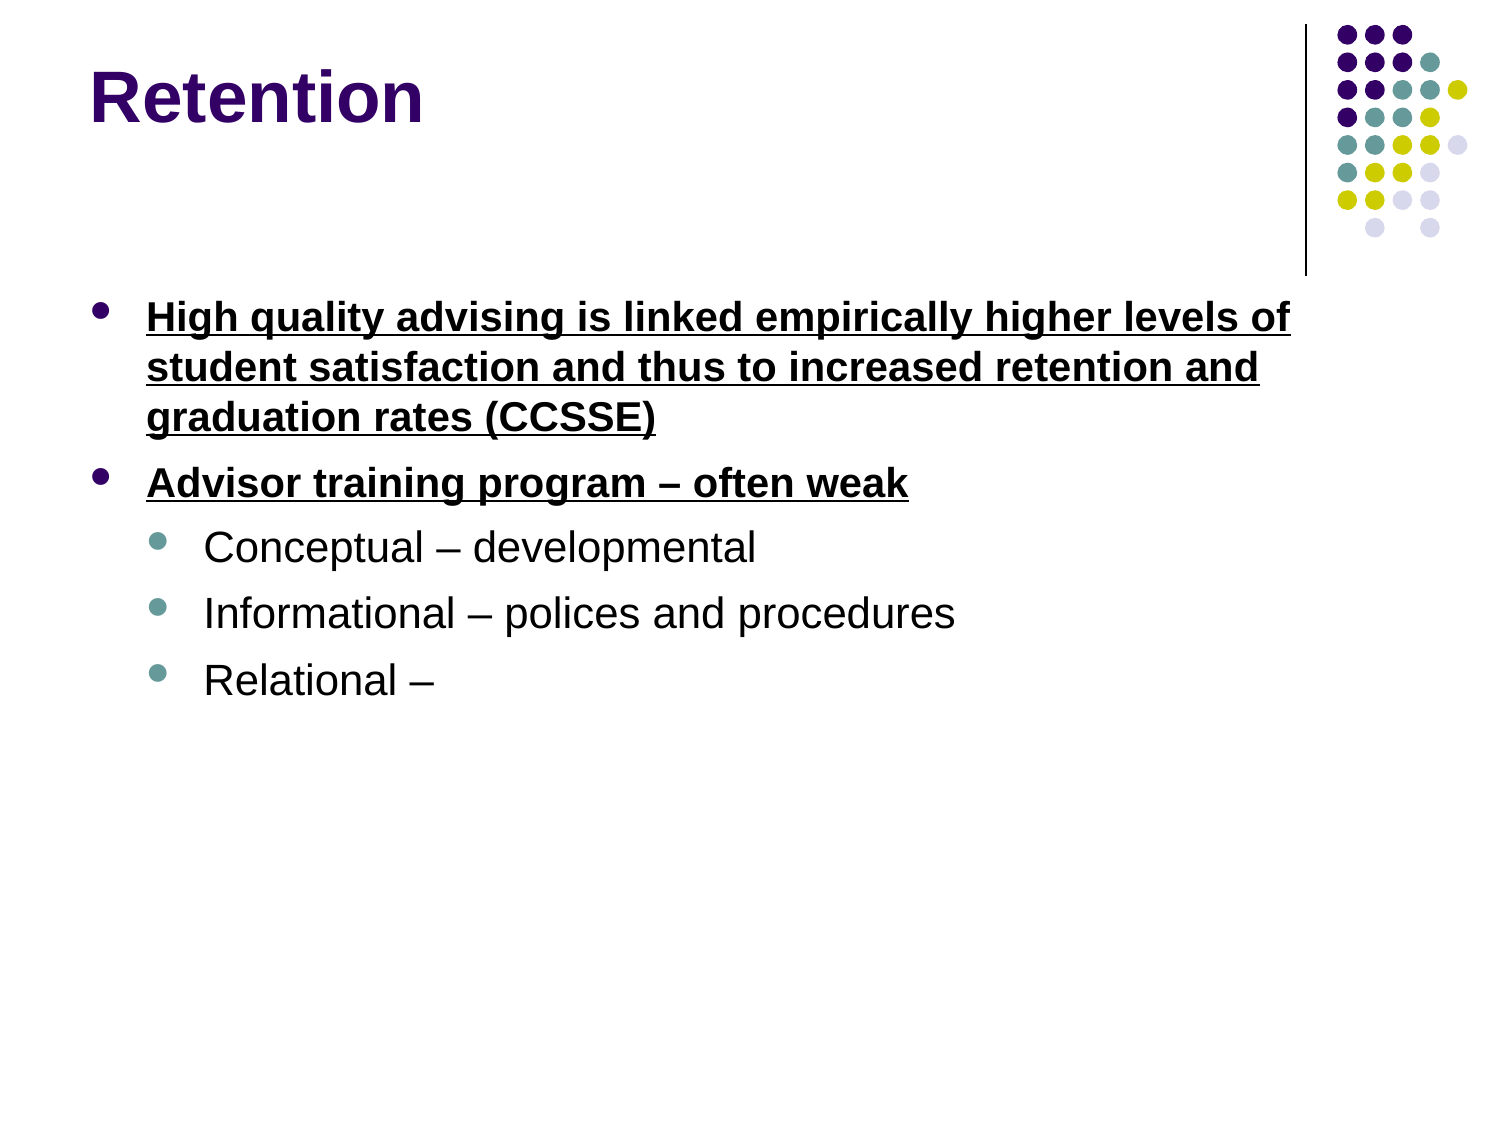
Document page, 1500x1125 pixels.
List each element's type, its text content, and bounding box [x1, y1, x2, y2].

title Retention [74, 20, 1313, 233]
list High quality advising is linked empirically higher levels of student satisfaction and thus to increased retention and graduation rates (CCSSE) Advisor training program – often weak Conceptual – developmental Informational – polices and procedures Relational – [75, 282, 1426, 1006]
